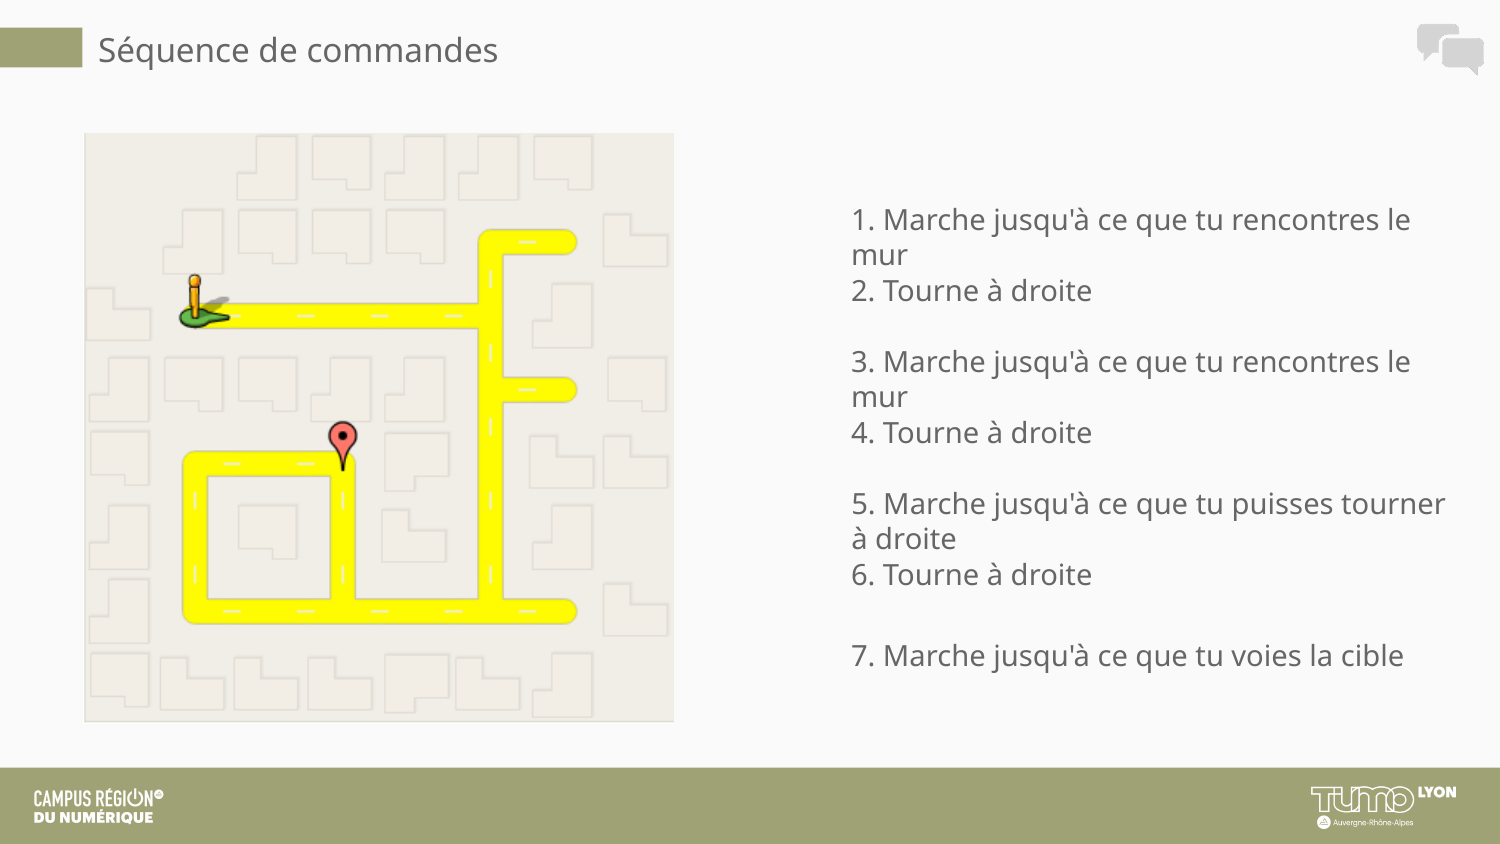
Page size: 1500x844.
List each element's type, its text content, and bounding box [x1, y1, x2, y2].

text_box 2. Tourne à droite [836, 257, 1466, 328]
text_box 1. Marche jusqu'à ce que tu rencontres le mur [836, 186, 1466, 257]
text_box 6. Tourne à droite [836, 541, 1466, 613]
text_box [0, 767, 1500, 844]
text_box Séquence de commandes [83, 4, 1396, 95]
picture [1401, 0, 1500, 98]
text_box 7. Marche jusqu'à ce que tu voies la cible [836, 621, 1466, 693]
picture [83, 133, 674, 724]
text_box 4. Tourne à droite [836, 399, 1466, 470]
text_box 3. Marche jusqu'à ce que tu rencontres le mur [836, 328, 1466, 399]
text_box 5. Marche jusqu'à ce que tu puisses tourner à droite [836, 470, 1484, 542]
picture [1311, 786, 1456, 829]
picture [17, 773, 172, 840]
text_box [0, 27, 83, 68]
